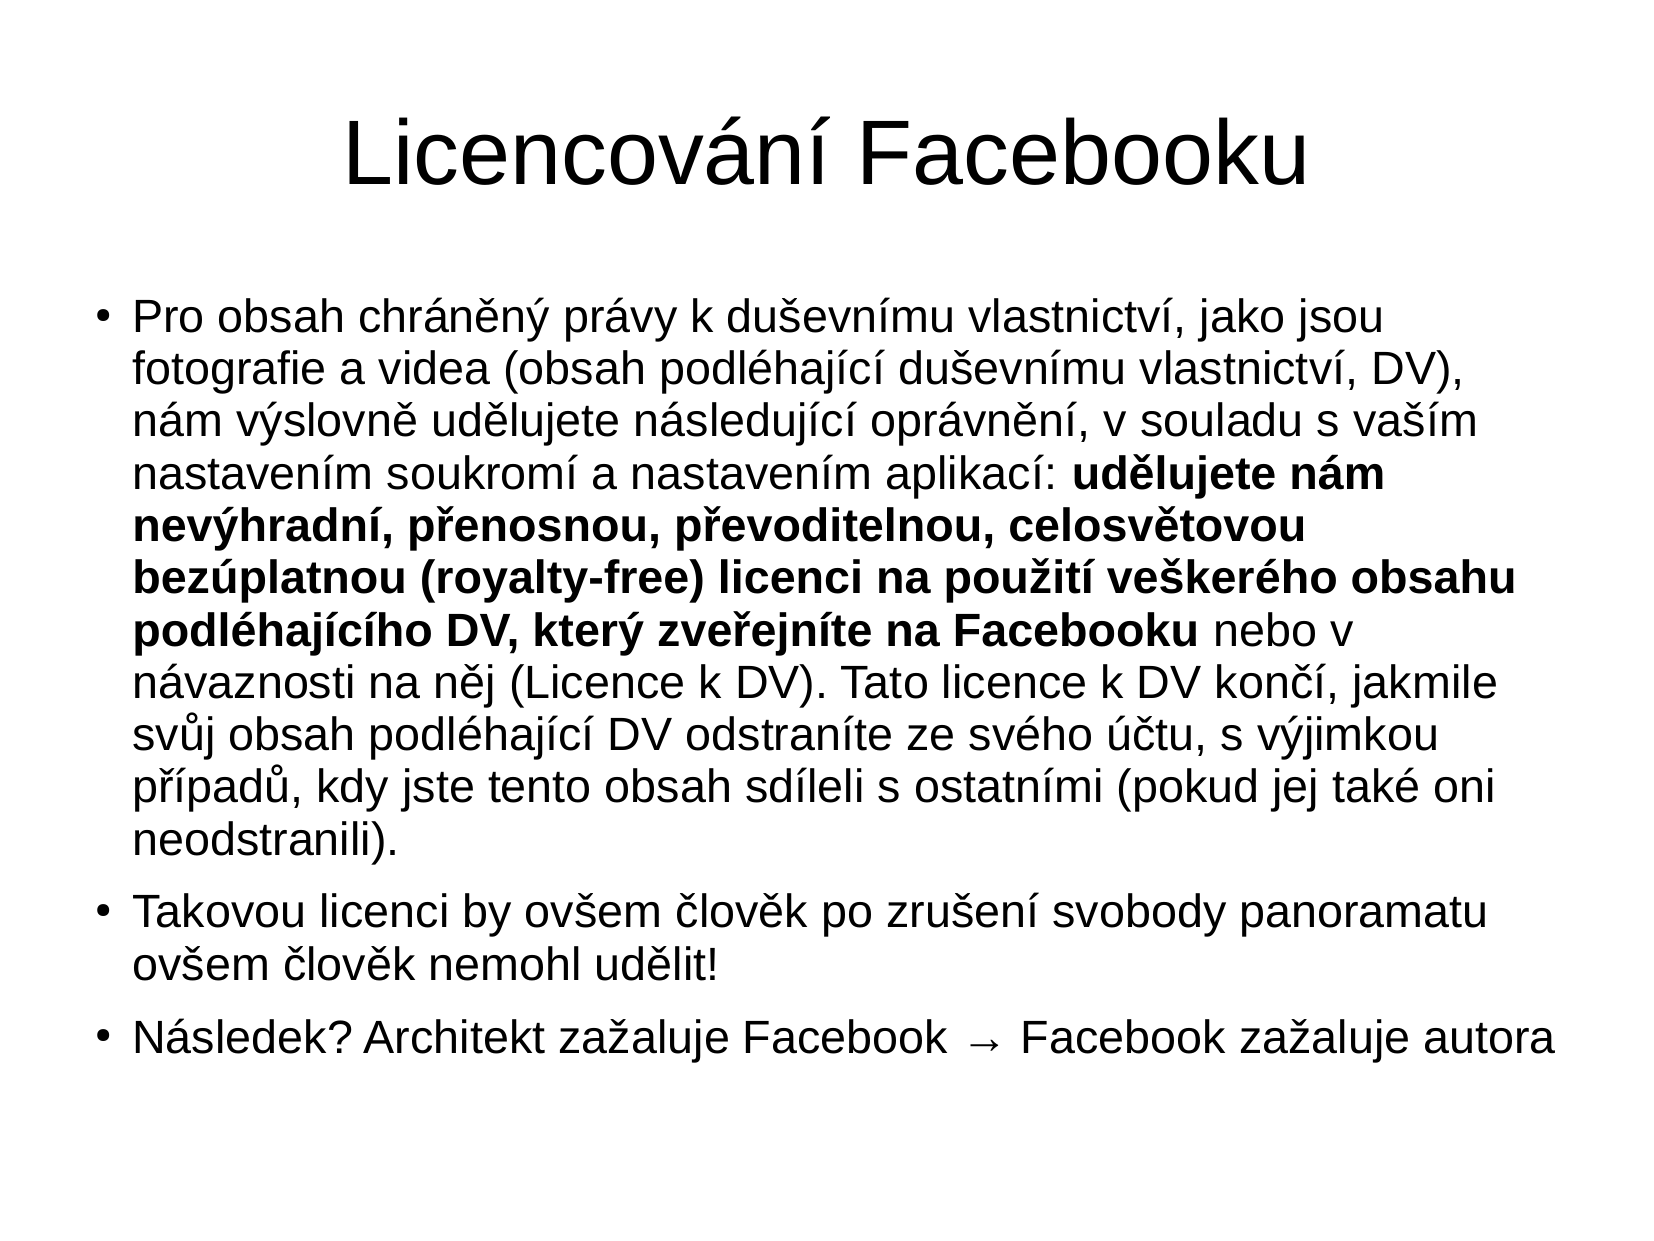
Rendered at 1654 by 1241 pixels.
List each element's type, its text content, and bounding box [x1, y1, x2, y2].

title Licencování Facebooku [82, 49, 1571, 257]
list Pro obsah chráněný právy k duševnímu vlastnictví, jako jsou fotografie a videa (obsah podléhající duševnímu vlastnictví, DV), nám výslovně udělujete následující oprávnění, v souladu s vaším nastavením soukromí a nastavením aplikací: udělujete nám nevýhradní, přenosnou, převoditelnou, celosvětovou bezúplatnou (royalty-free) licenci na použití veškerého obsahu podléhajícího DV, který zveřejníte na Facebooku nebo v návaznosti na něj (Licence k DV). Tato licence k DV končí, jakmile svůj obsah podléhající DV odstraníte ze svého účtu, s výjimkou případů, kdy jste tento obsah sdíleli s ostatními (pokud jej také oni neodstranili). Takovou licenci by ovšem člověk po zrušení svobody panoramatu ovšem člověk nemohl udělit! Následek? Architekt zažaluje Facebook → Facebook zažaluje autora [82, 290, 1571, 1111]
